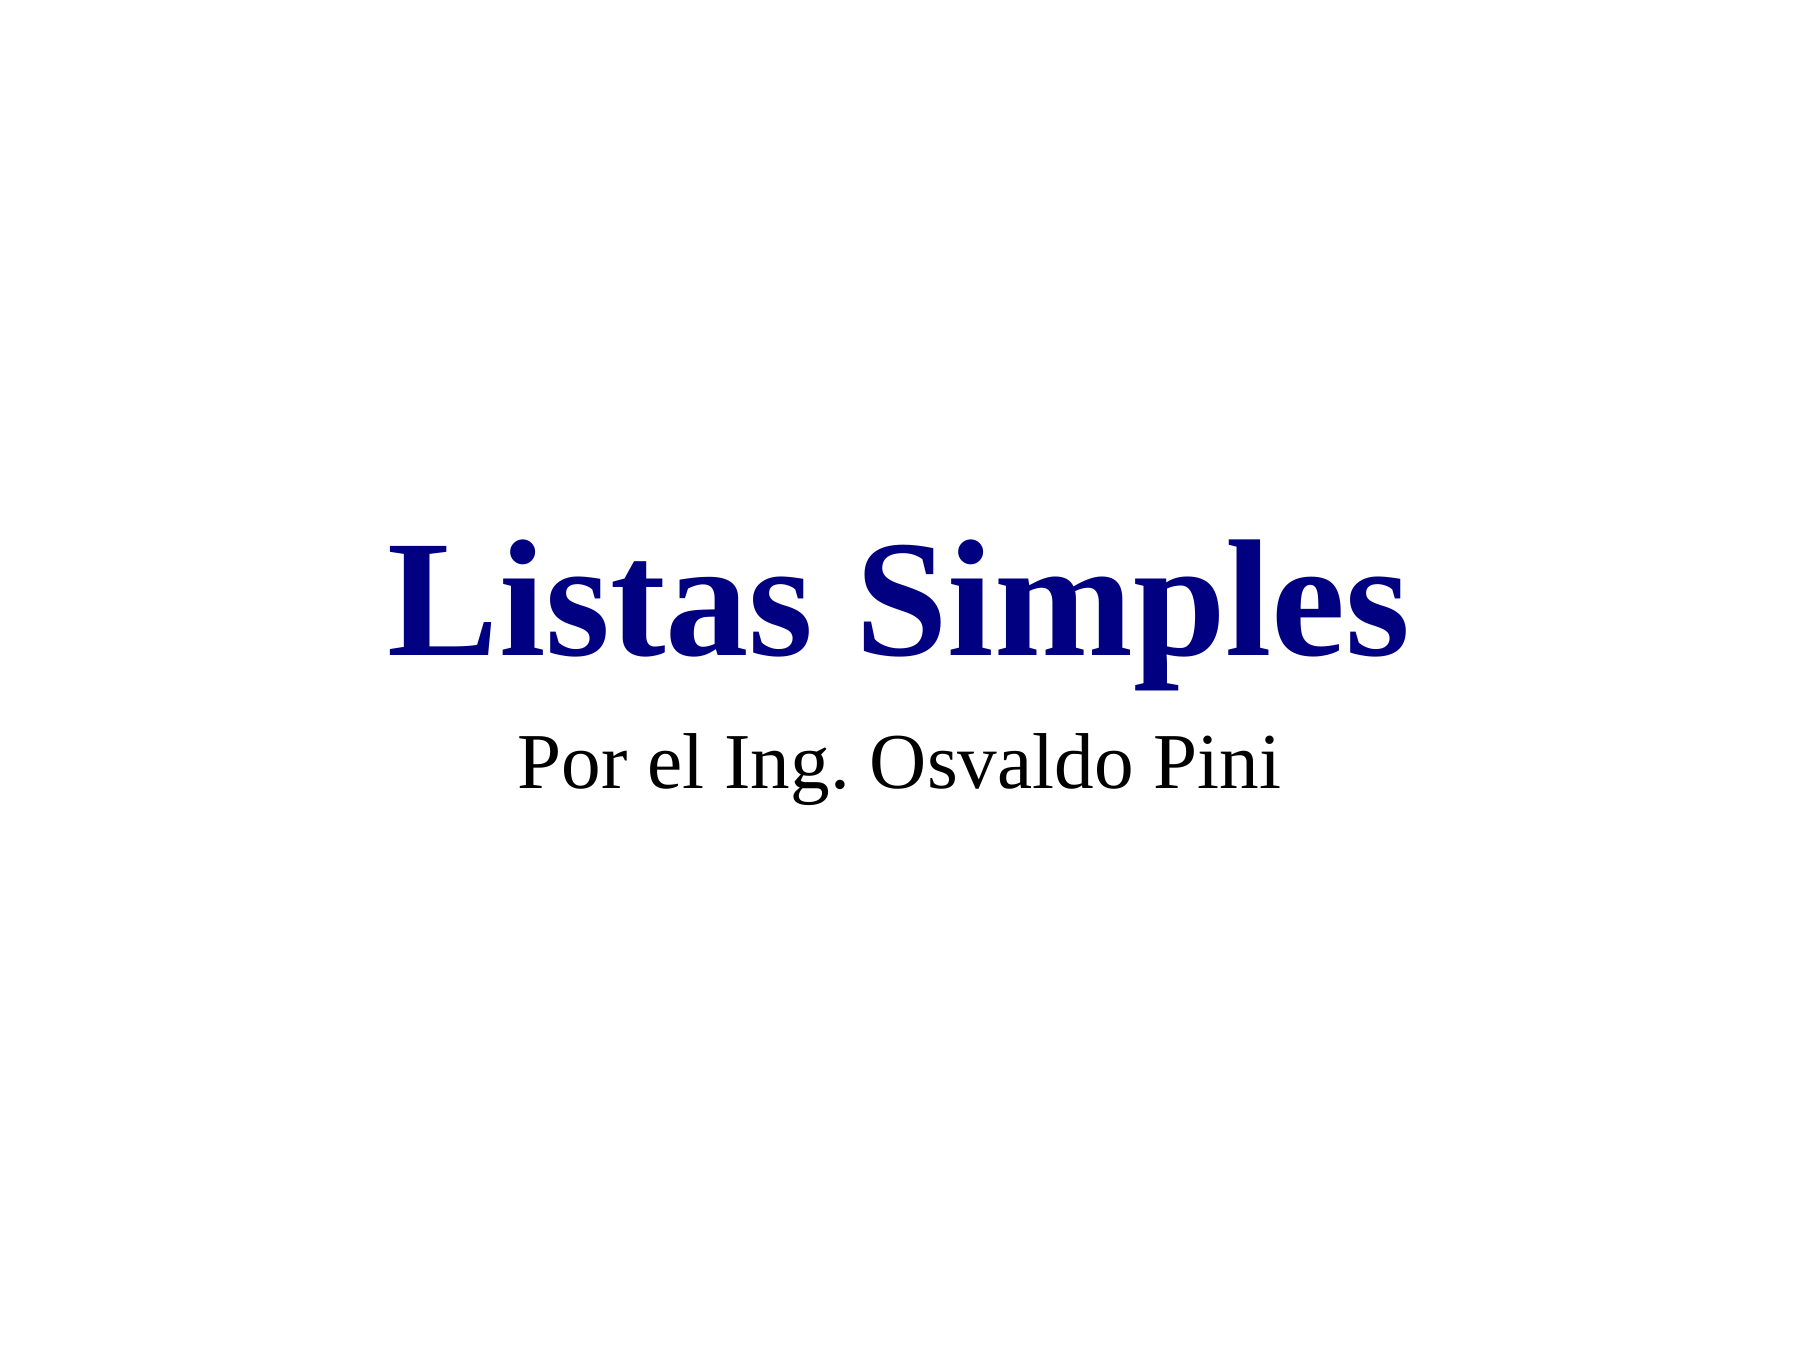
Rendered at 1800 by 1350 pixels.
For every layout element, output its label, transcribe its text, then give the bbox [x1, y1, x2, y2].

subtitle Listas Simples Por el Ing. Osvaldo Pini [134, 120, 1666, 1174]
